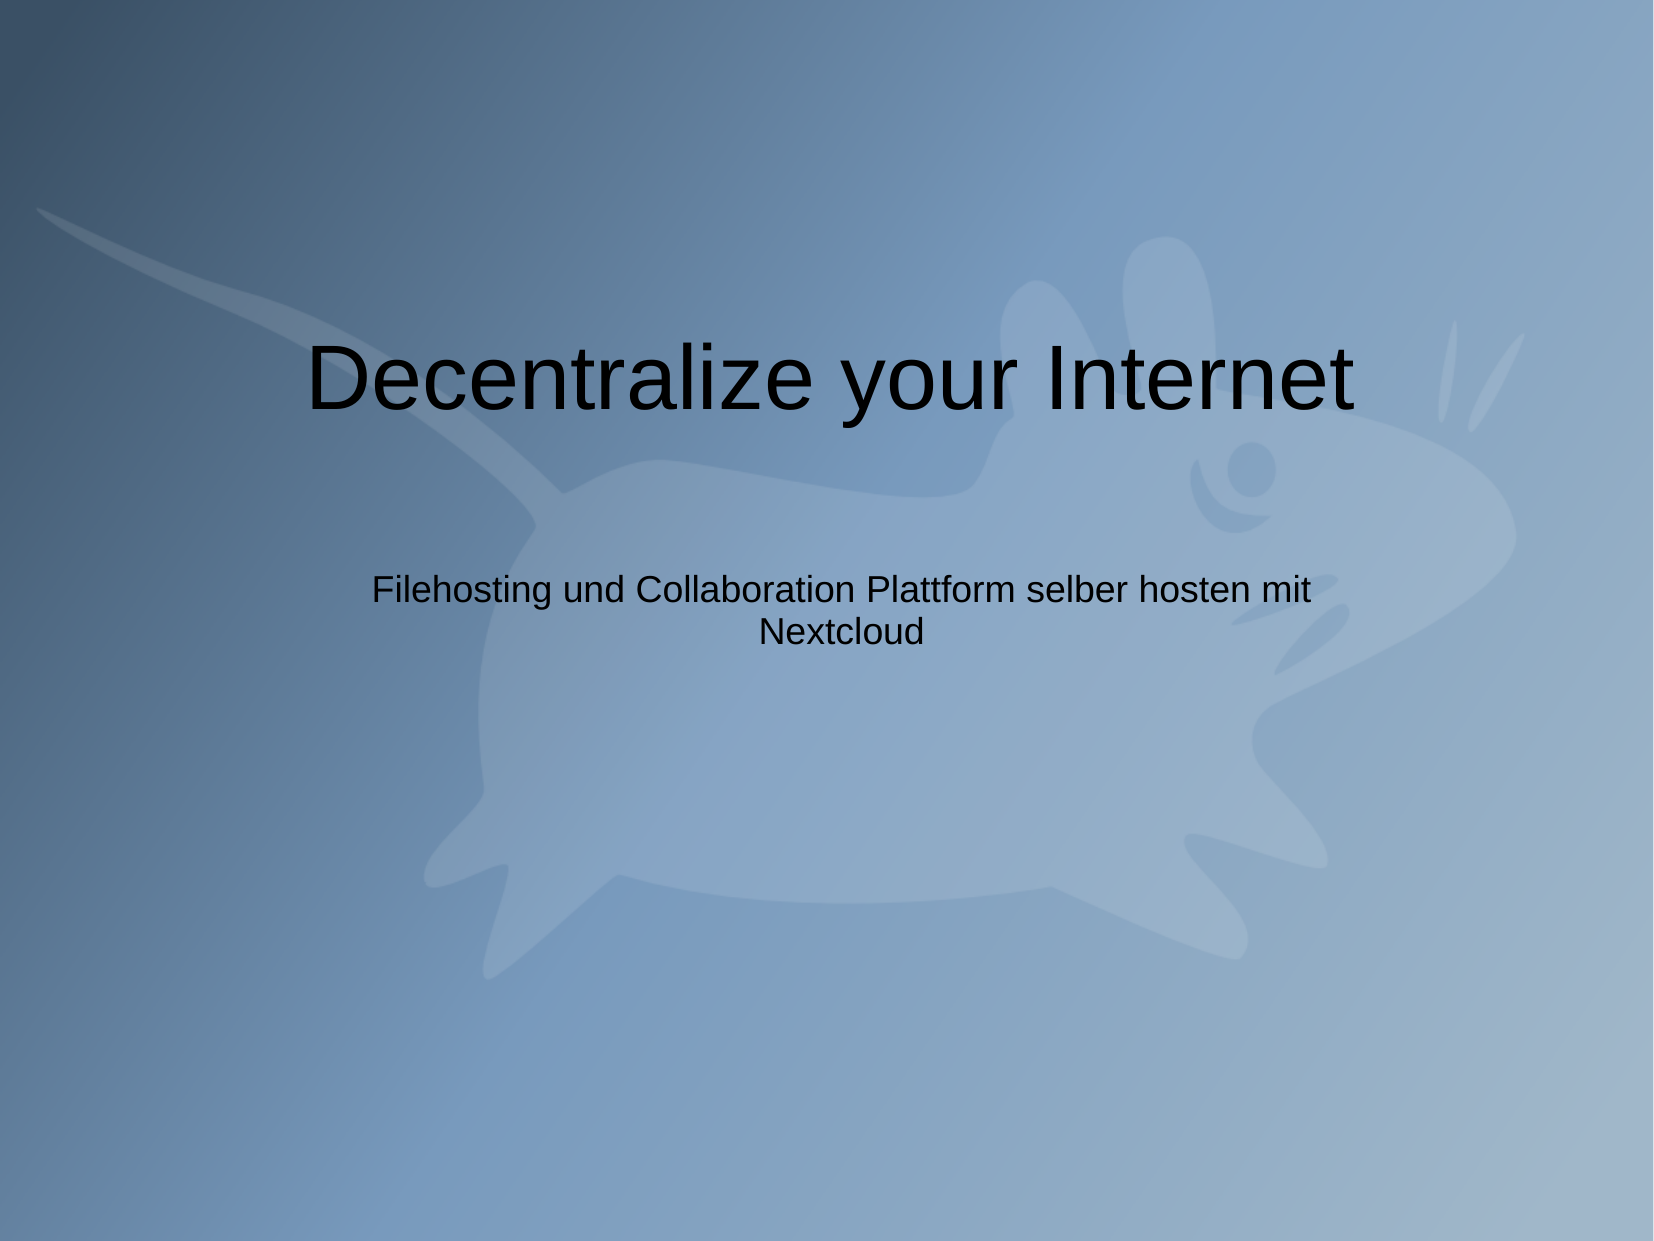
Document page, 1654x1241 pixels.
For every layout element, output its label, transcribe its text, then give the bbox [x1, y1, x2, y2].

title Decentralize your Internet [86, 300, 1576, 456]
text_box Filehosting und Collaboration Plattform selber hosten mit Nextcloud [295, 561, 1388, 1004]
picture [0, 0, 1654, 1241]
